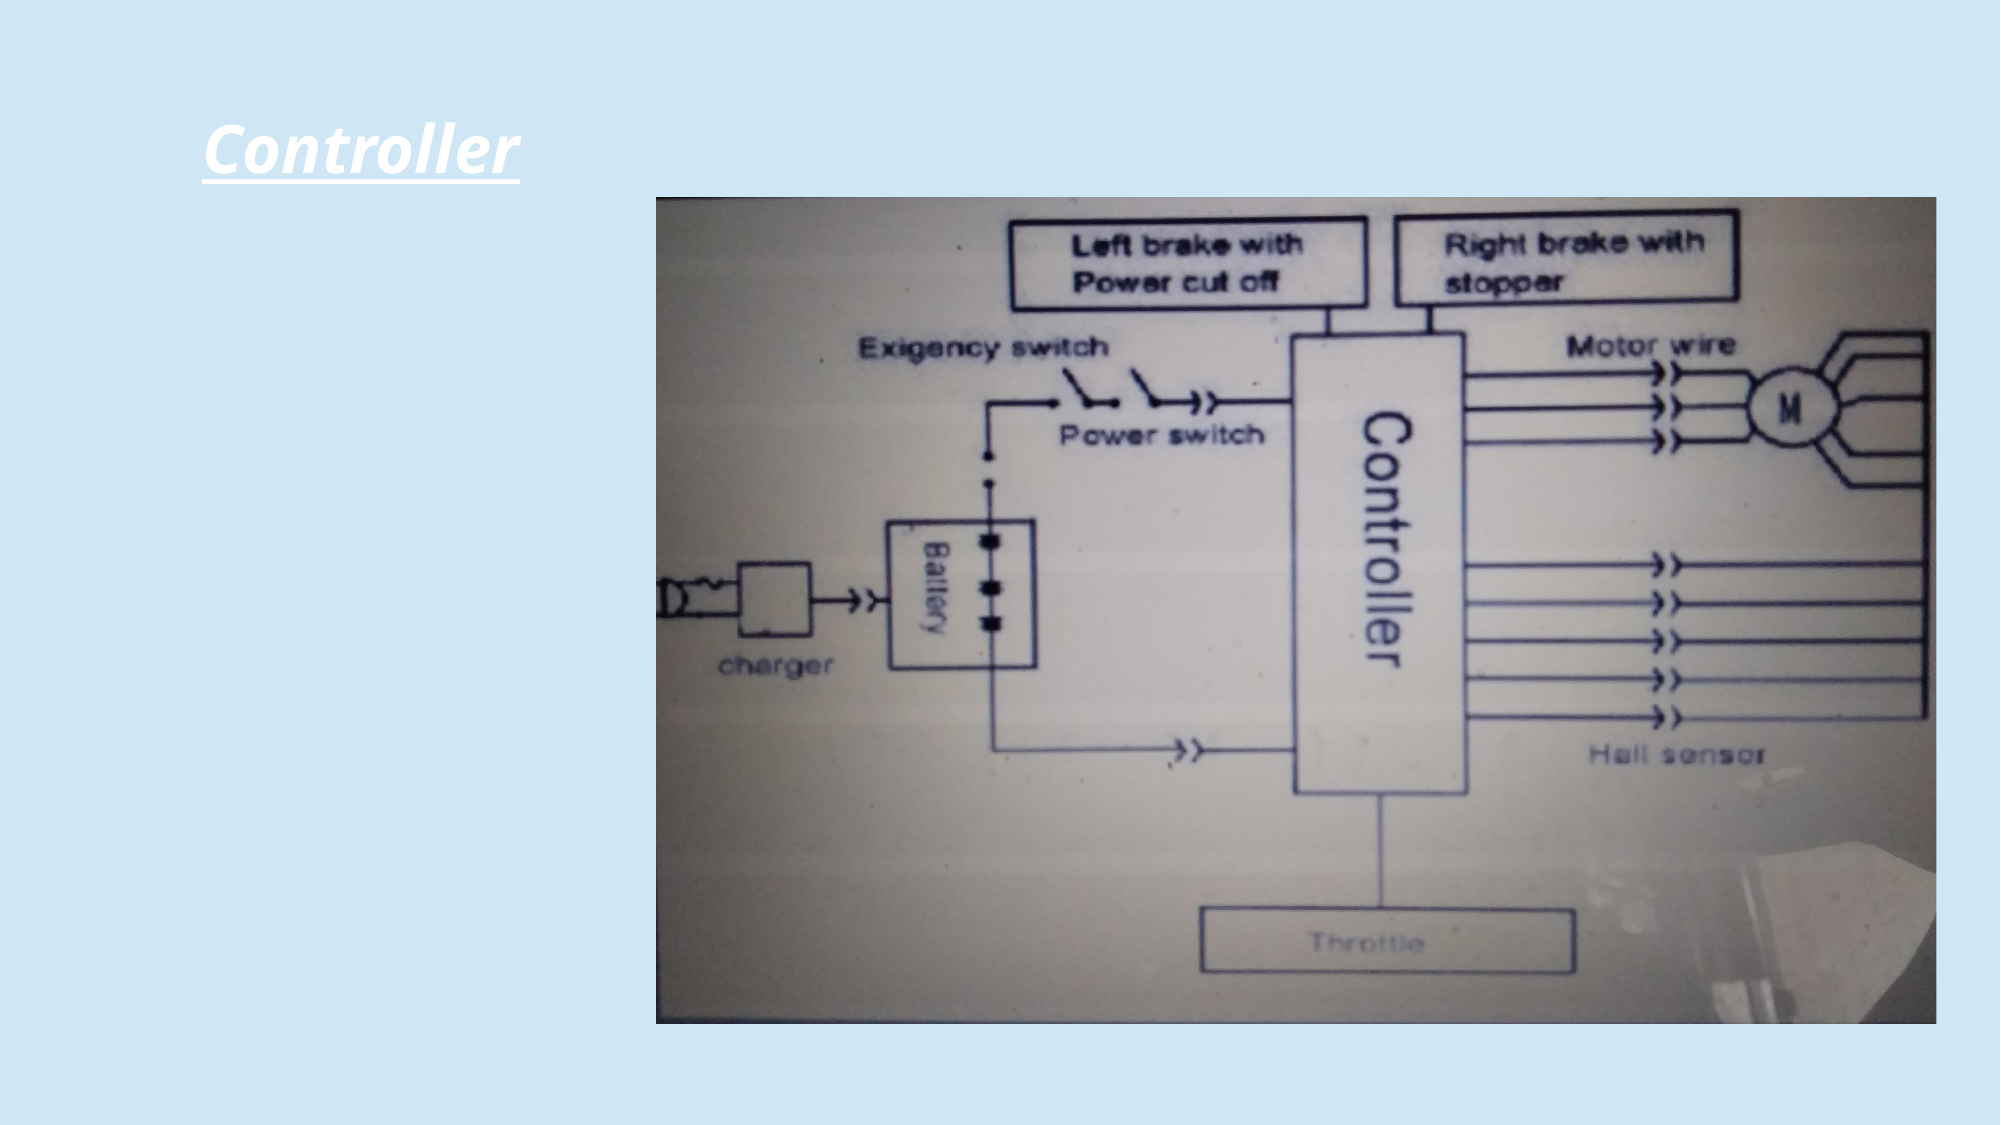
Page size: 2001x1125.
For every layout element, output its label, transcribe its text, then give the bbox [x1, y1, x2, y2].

title Controller [187, 99, 1813, 413]
picture [656, 197, 1937, 1024]
